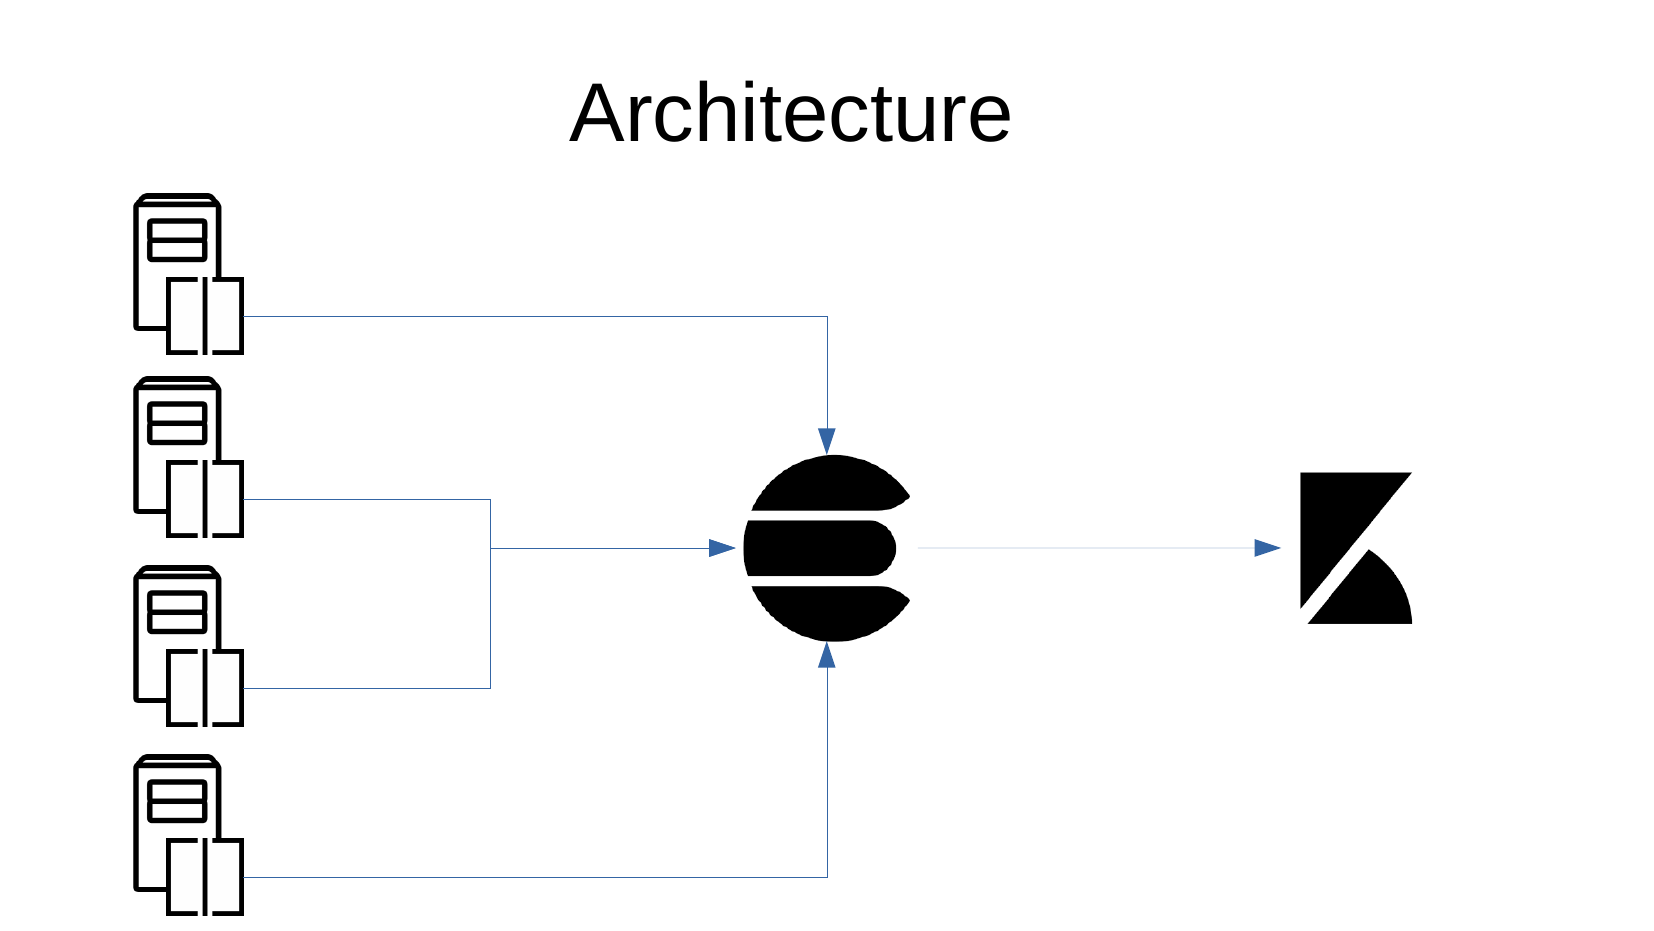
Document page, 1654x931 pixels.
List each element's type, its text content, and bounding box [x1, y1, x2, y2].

picture [735, 454, 918, 642]
picture [108, 565, 246, 727]
text_box Architecture [555, 59, 1099, 260]
picture [1281, 472, 1430, 624]
picture [108, 754, 246, 916]
picture [108, 193, 246, 355]
picture [108, 376, 246, 538]
